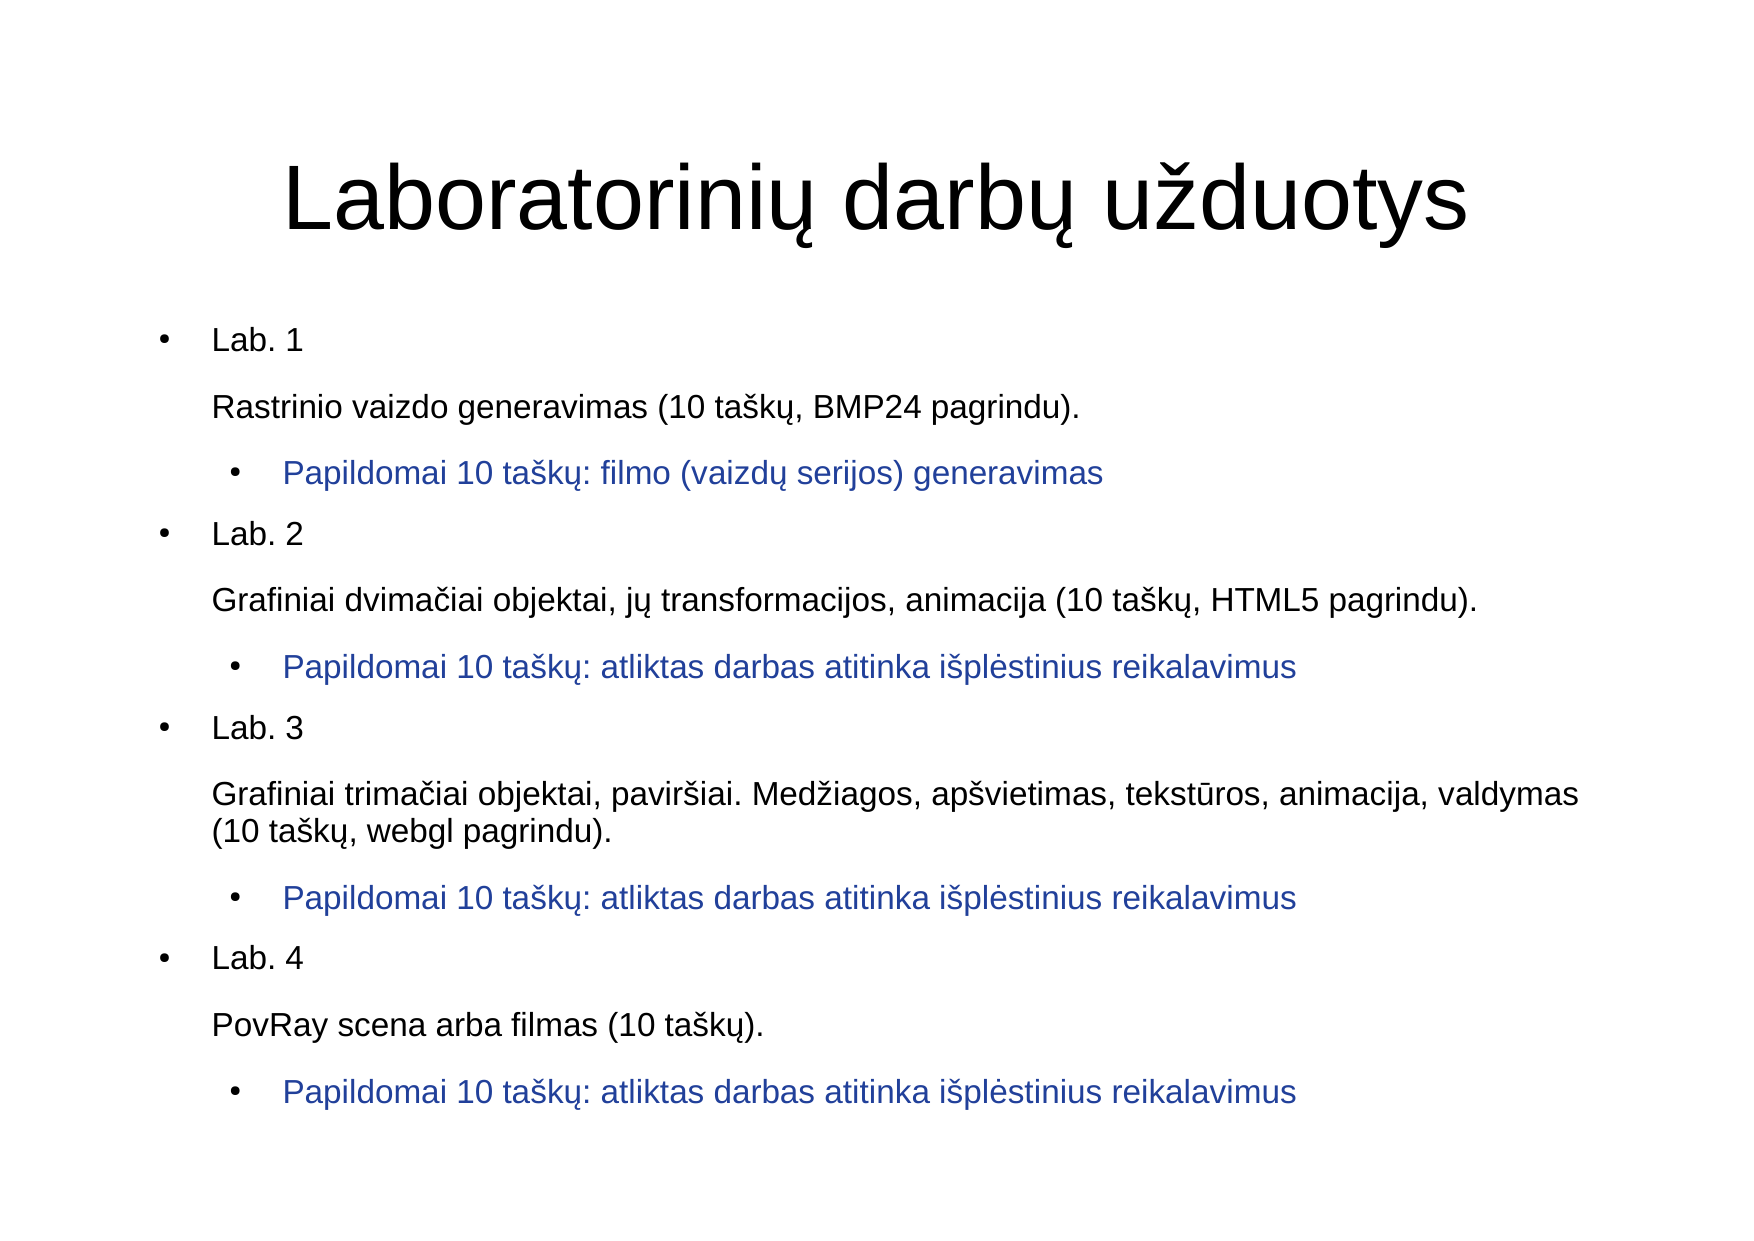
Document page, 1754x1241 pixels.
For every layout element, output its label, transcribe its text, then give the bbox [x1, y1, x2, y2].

title Laboratorinių darbų užduotys [140, 111, 1614, 284]
list Lab. 1 Rastrinio vaizdo generavimas (10 taškų, BMP24 pagrindu). Papildomai 10 taškų: filmo (vaizdų serijos) generavimas Lab. 2 Grafiniai dvimačiai objektai, jų transformacijos, animacija (10 taškų, HTML5 pagrindu). Papildomai 10 taškų: atliktas darbas atitinka išplėstinius reikalavimus Lab. 3 Grafiniai trimačiai objektai, paviršiai. Medžiagos, apšvietimas, tekstūros, animacija, valdymas (10 taškų, webgl pagrindu). Papildomai 10 taškų: atliktas darbas atitinka išplėstinius reikalavimus Lab. 4 PovRay scena arba filmas (10 taškų). Papildomai 10 taškų: atliktas darbas atitinka išplėstinius reikalavimus [140, 321, 1614, 1111]
